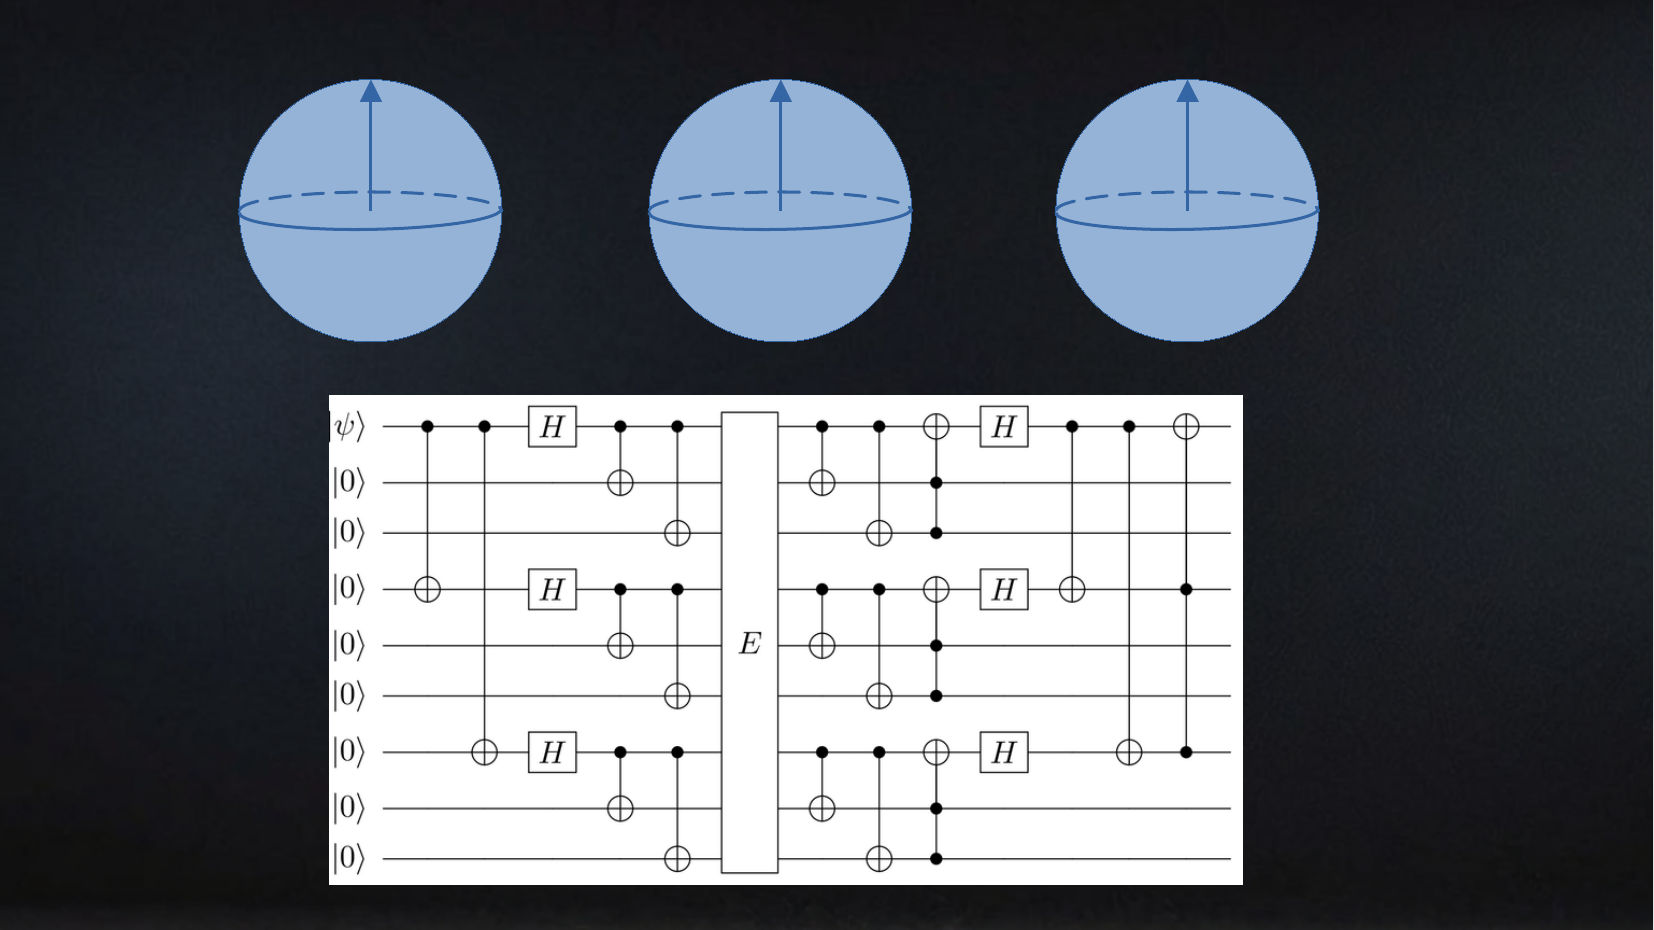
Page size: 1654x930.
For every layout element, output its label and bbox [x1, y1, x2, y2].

picture [0, 0, 1654, 930]
text_box [239, 79, 502, 342]
text_box [649, 79, 912, 342]
text_box [1055, 79, 1319, 342]
